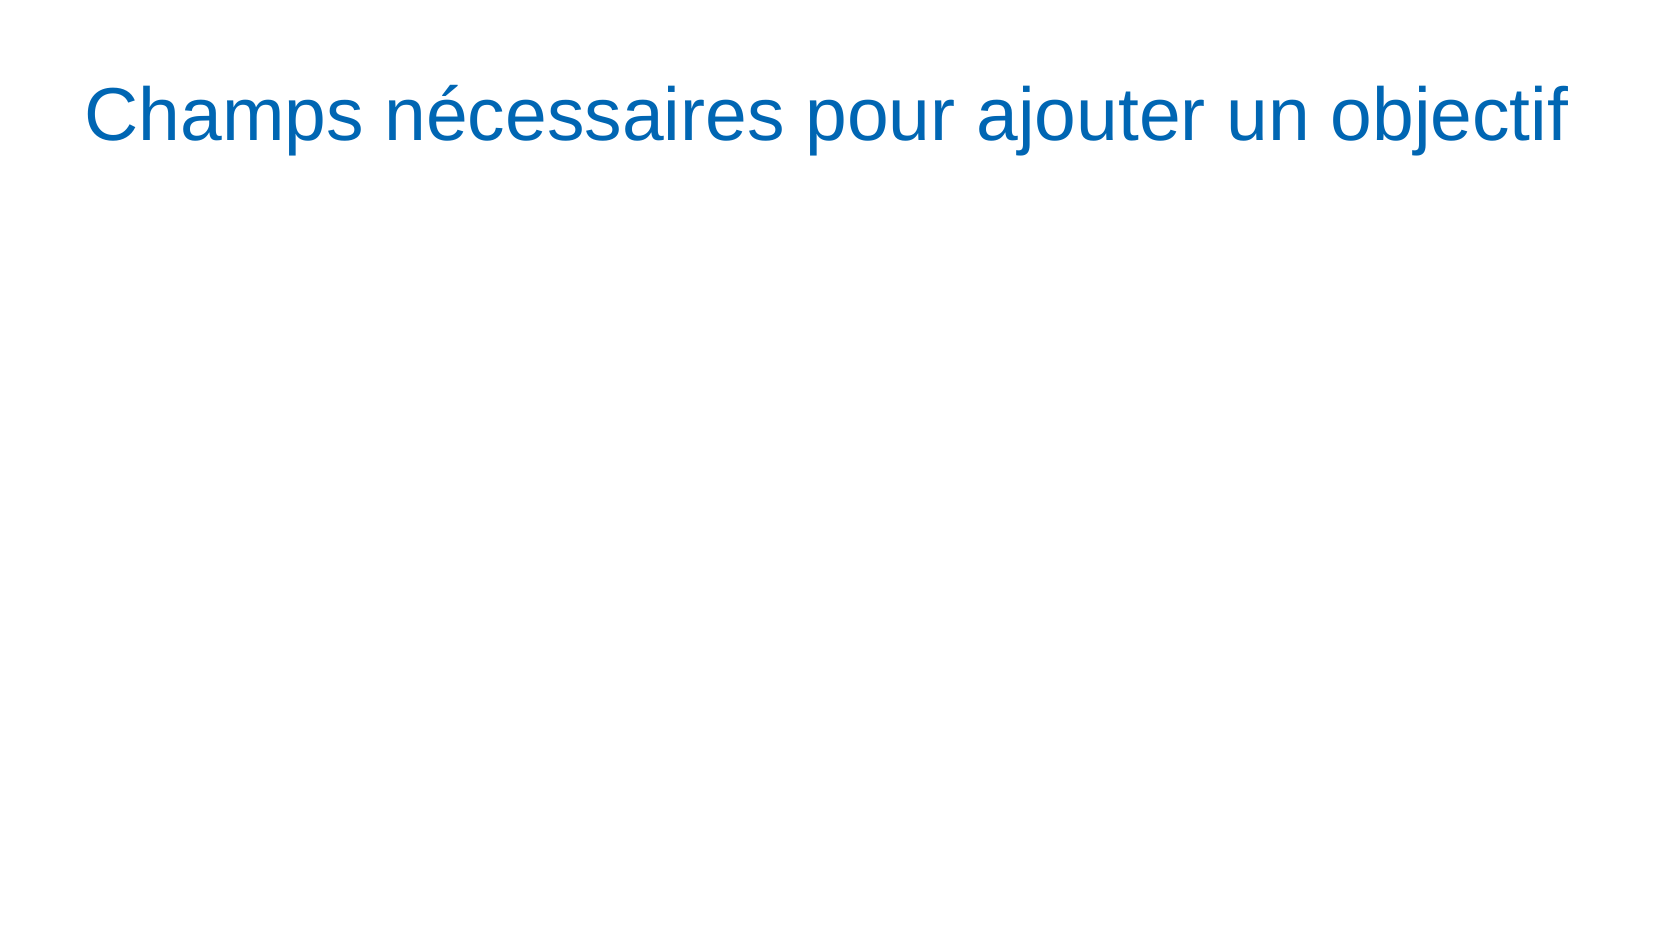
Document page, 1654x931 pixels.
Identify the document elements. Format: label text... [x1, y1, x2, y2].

title Champs nécessaires pour ajouter un objectif [82, 37, 1571, 193]
